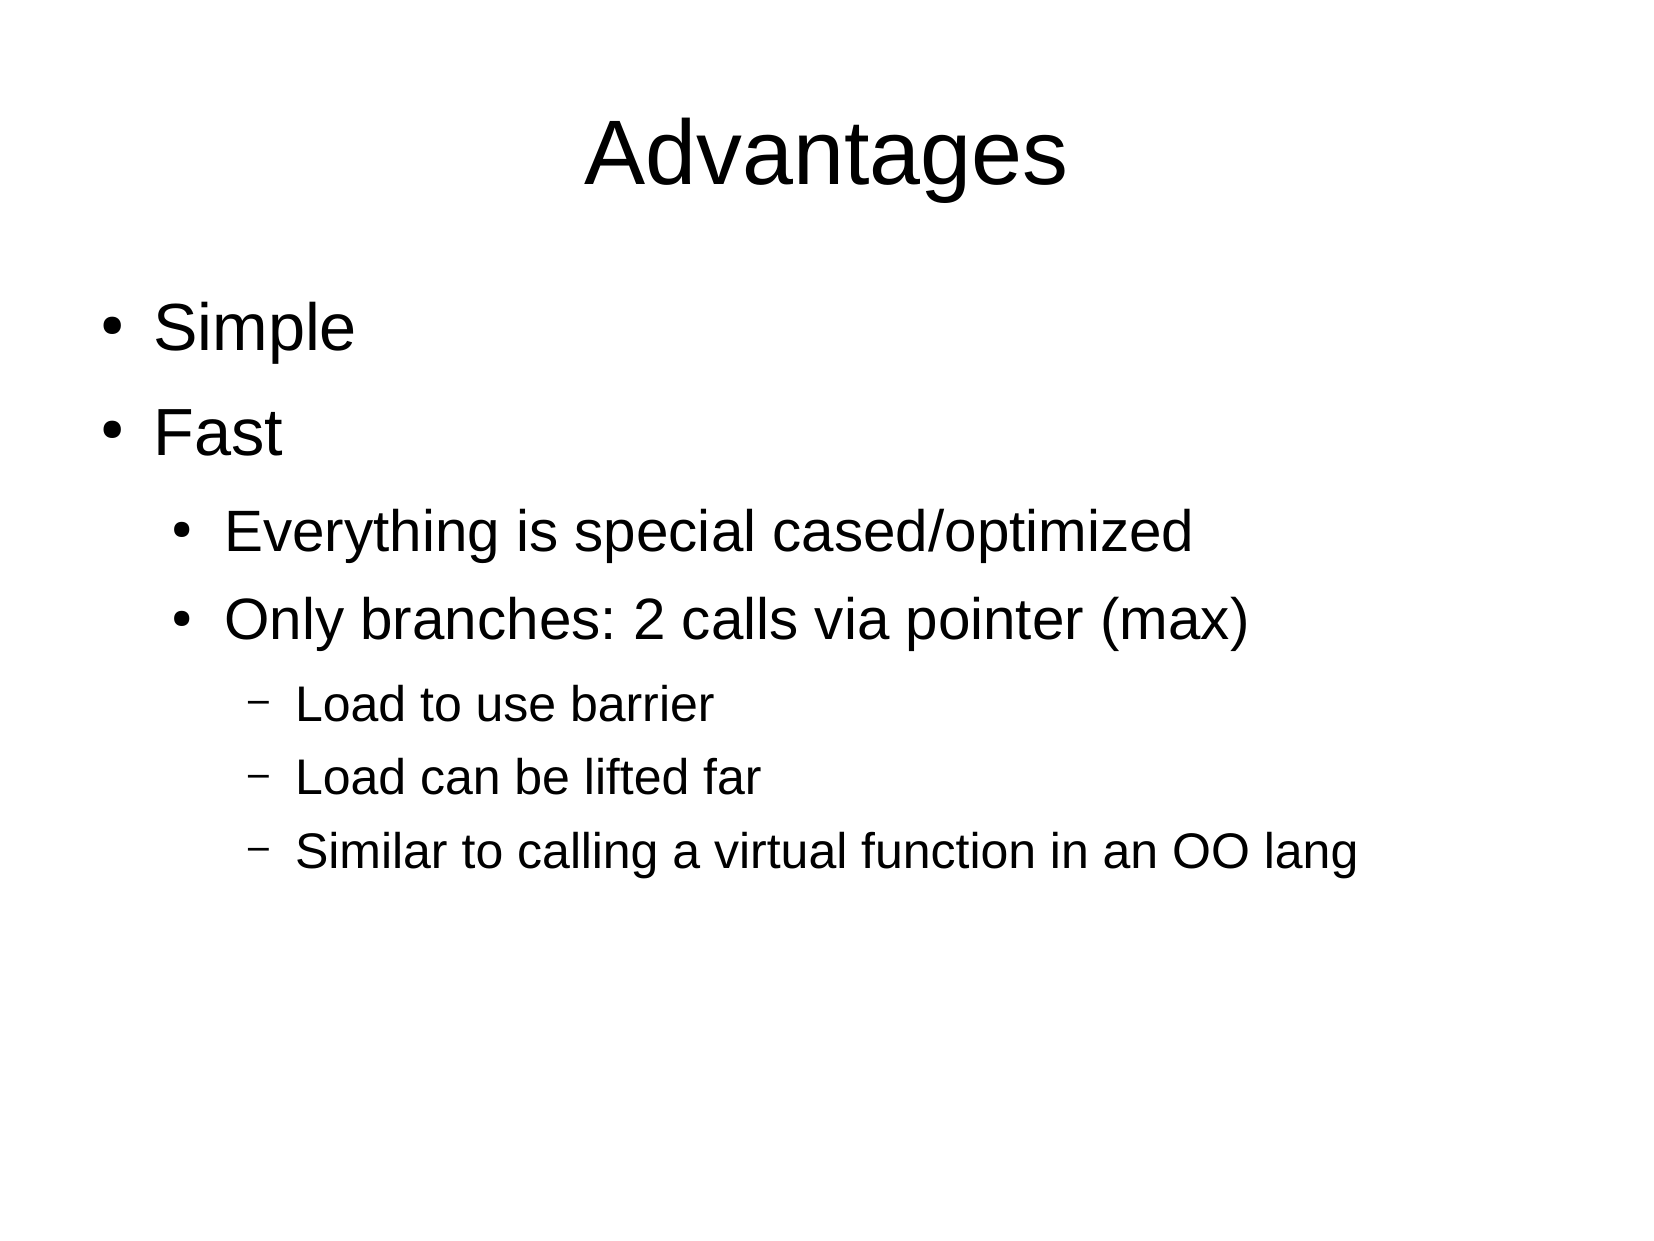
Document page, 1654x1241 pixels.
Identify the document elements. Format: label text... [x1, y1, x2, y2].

list Simple Fast Everything is special cased/optimized Only branches: 2 calls via pointer (max) Load to use barrier Load can be lifted far Similar to calling a virtual function in an OO lang [82, 290, 1571, 1109]
title Advantages [82, 49, 1571, 257]
